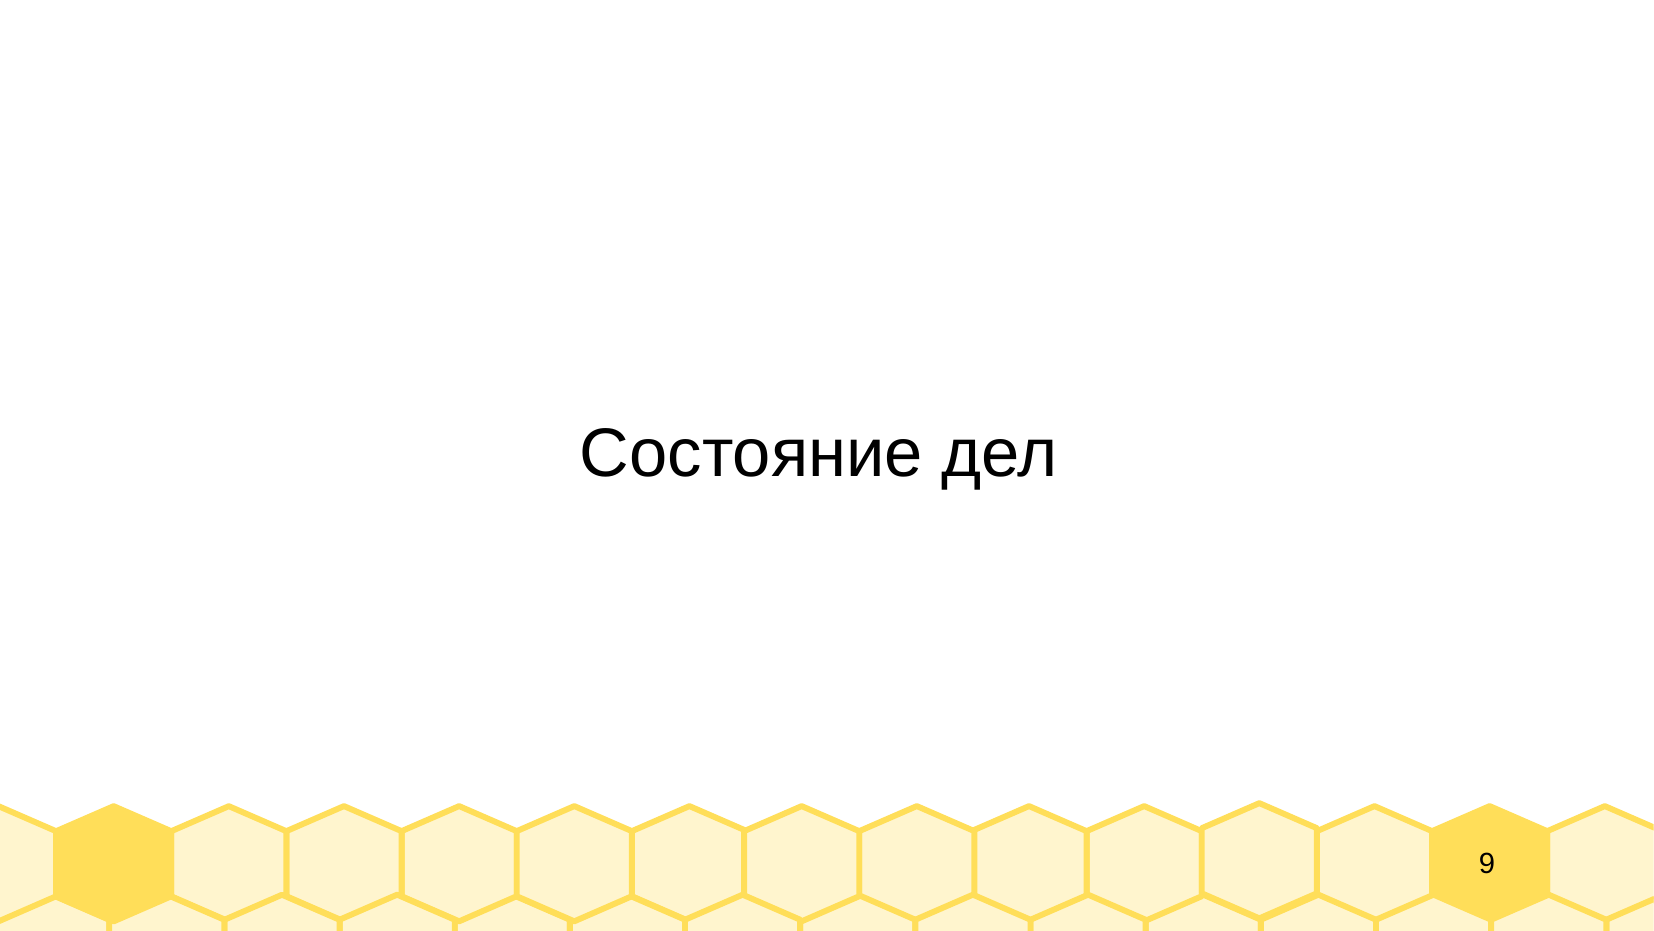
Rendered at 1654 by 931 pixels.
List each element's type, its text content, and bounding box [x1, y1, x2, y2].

title Состояние дел [75, 375, 1564, 531]
